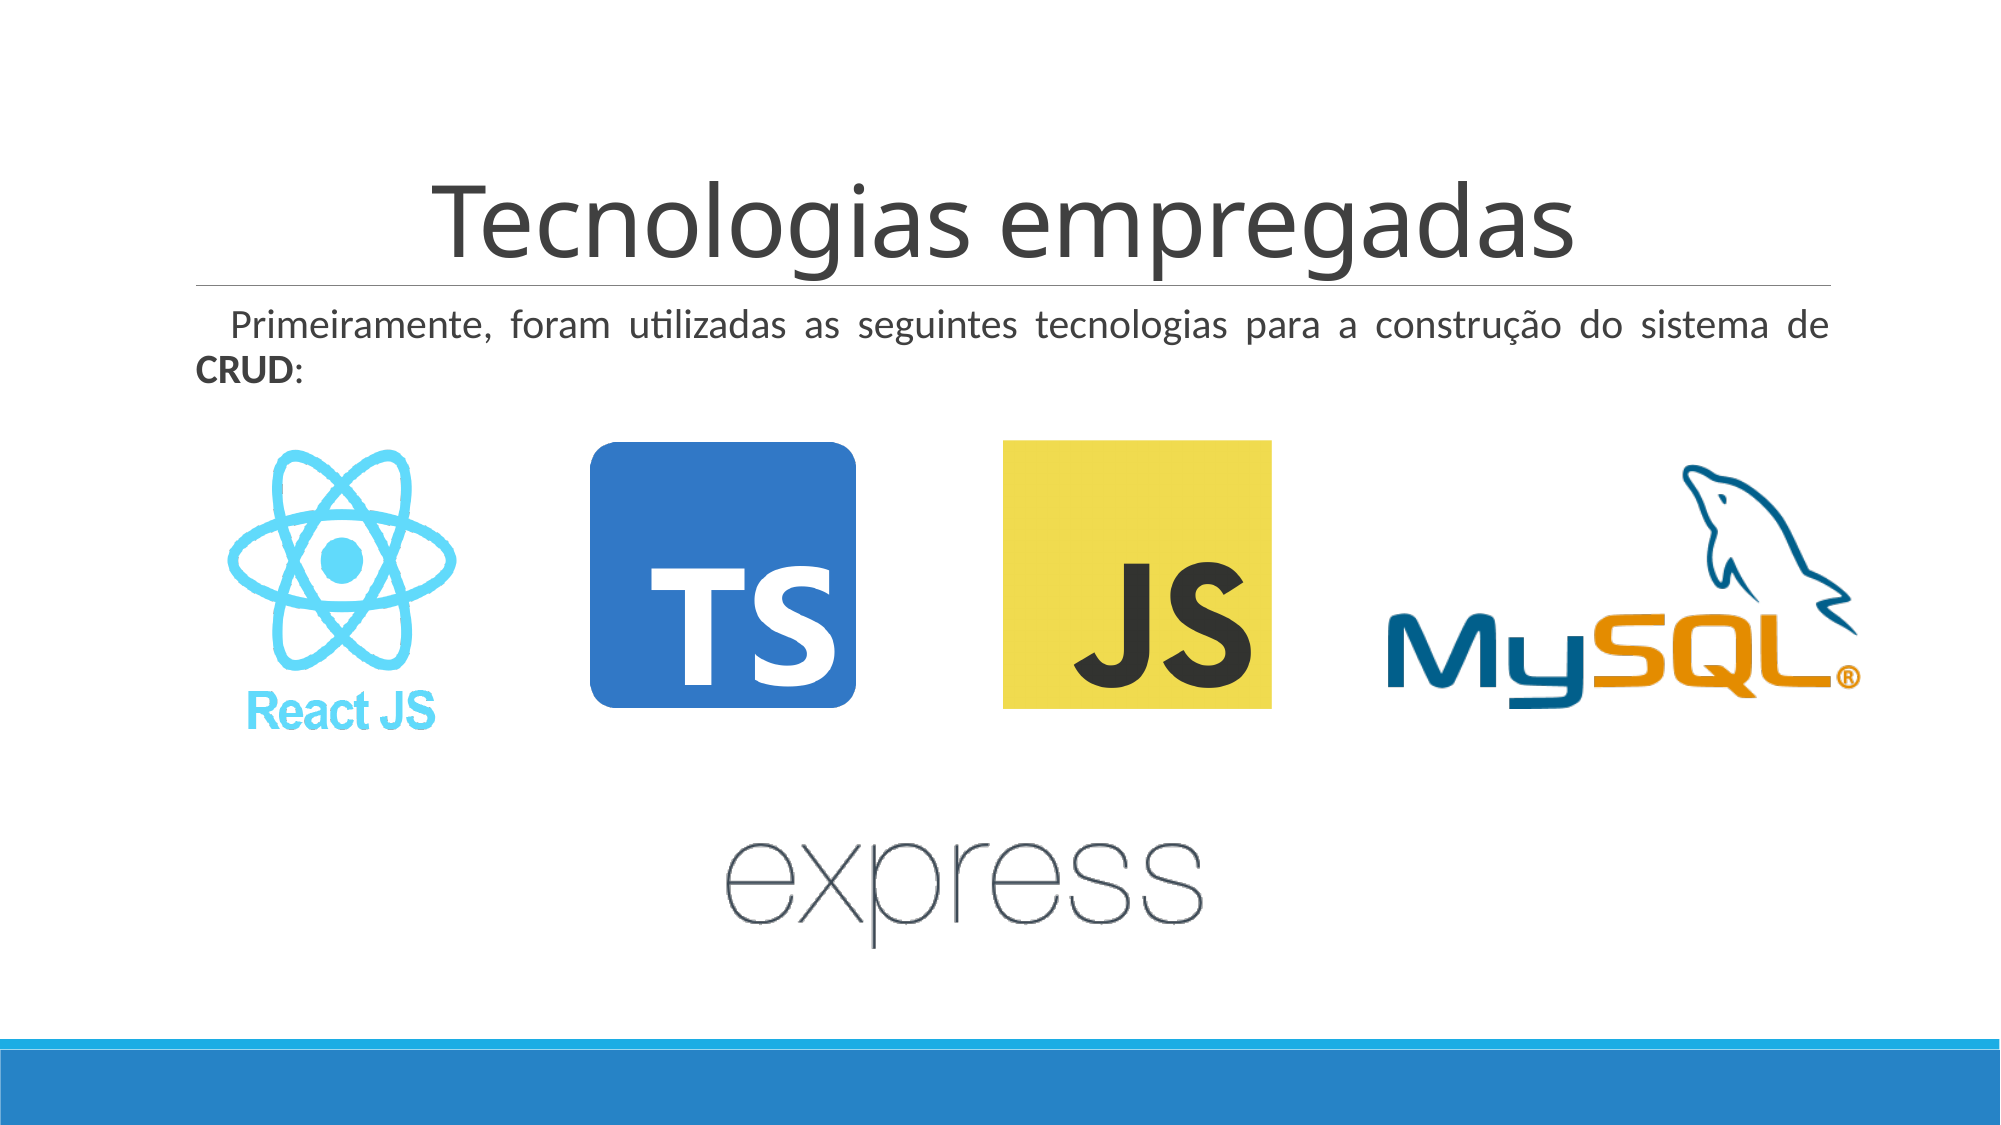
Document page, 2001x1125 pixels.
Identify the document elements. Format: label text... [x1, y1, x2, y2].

picture [177, 442, 502, 745]
list Primeiramente, foram utilizadas as seguintes tecnologias para a construção do sistema de CRUD: [180, 295, 1831, 956]
picture [688, 797, 1270, 974]
picture [1387, 464, 1861, 709]
picture [590, 442, 856, 708]
title Tecnologias empregadas [180, 47, 1830, 285]
picture [1003, 440, 1272, 709]
